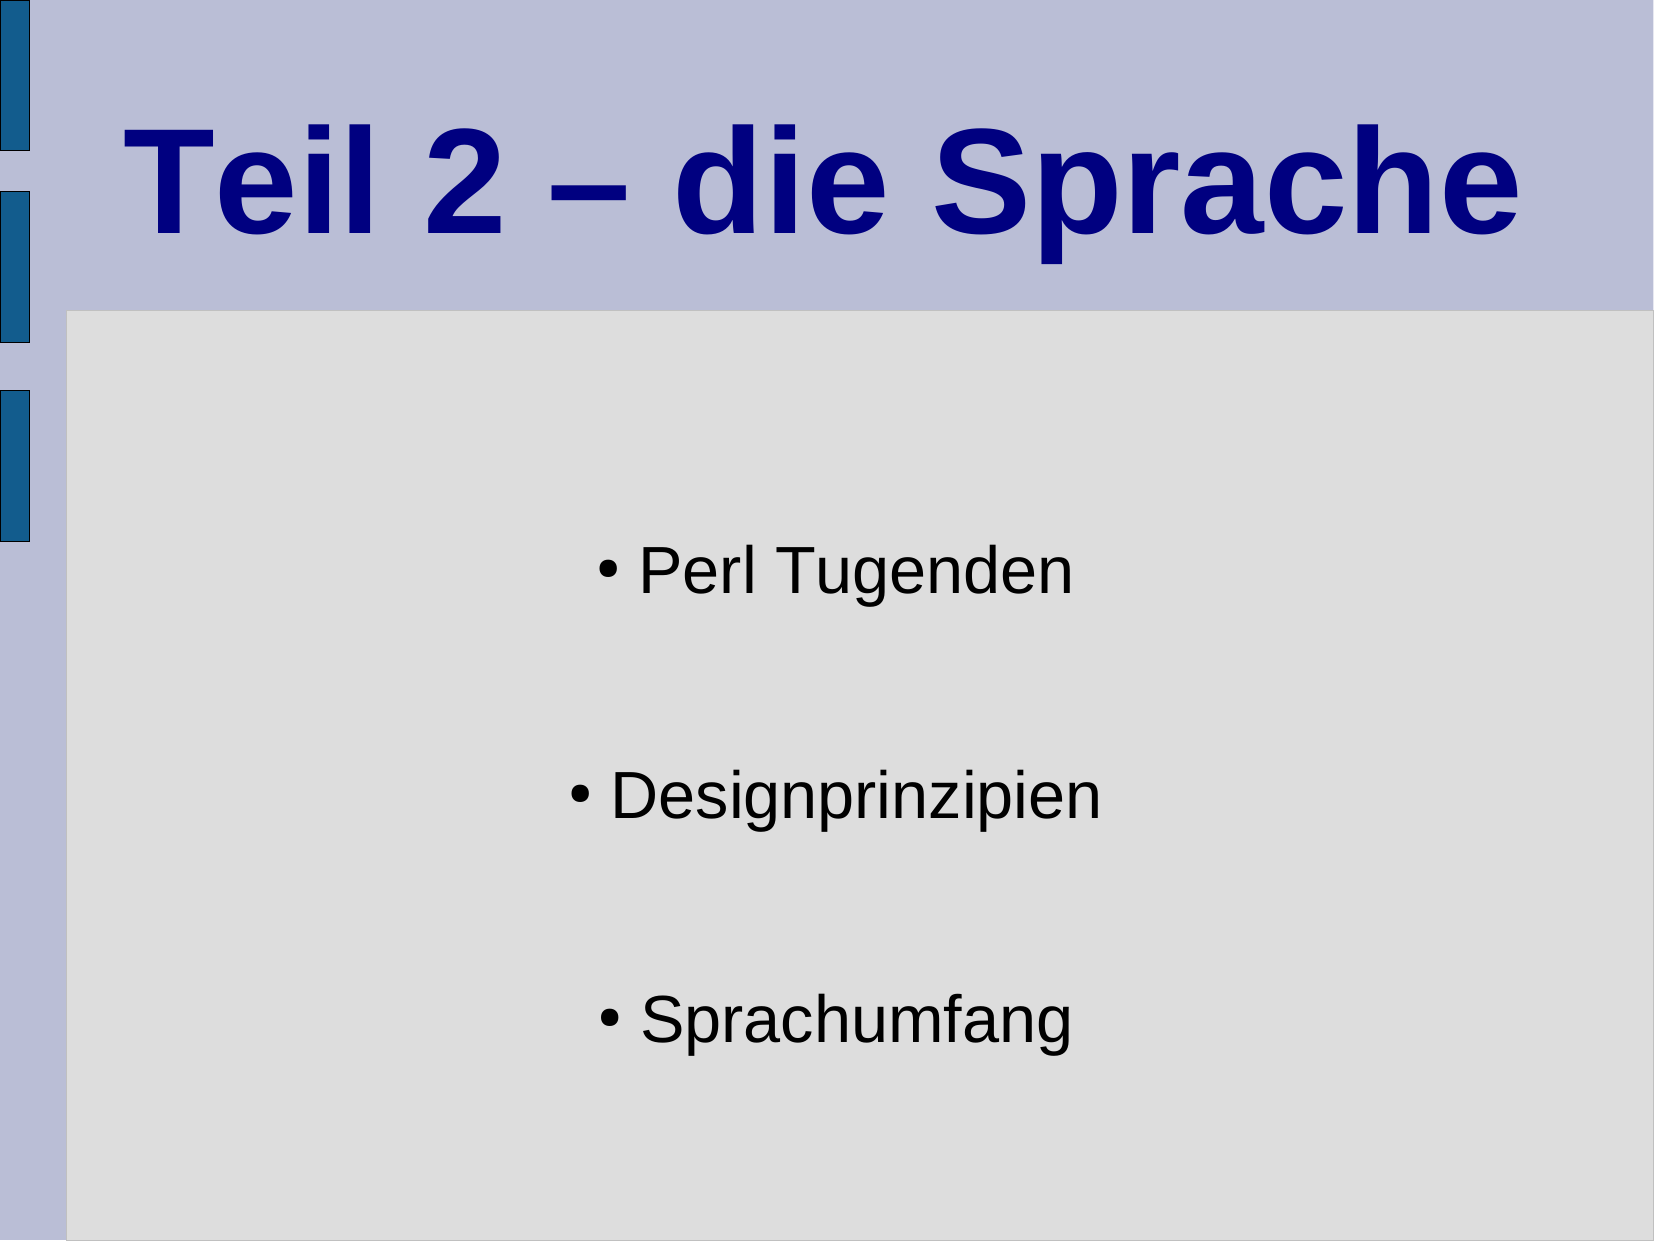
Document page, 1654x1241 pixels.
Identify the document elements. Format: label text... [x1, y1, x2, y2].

list Perl Tugenden Designprinzipien Sprachumfang [76, 383, 1595, 1203]
title Teil 2 – die Sprache [118, 78, 1531, 286]
